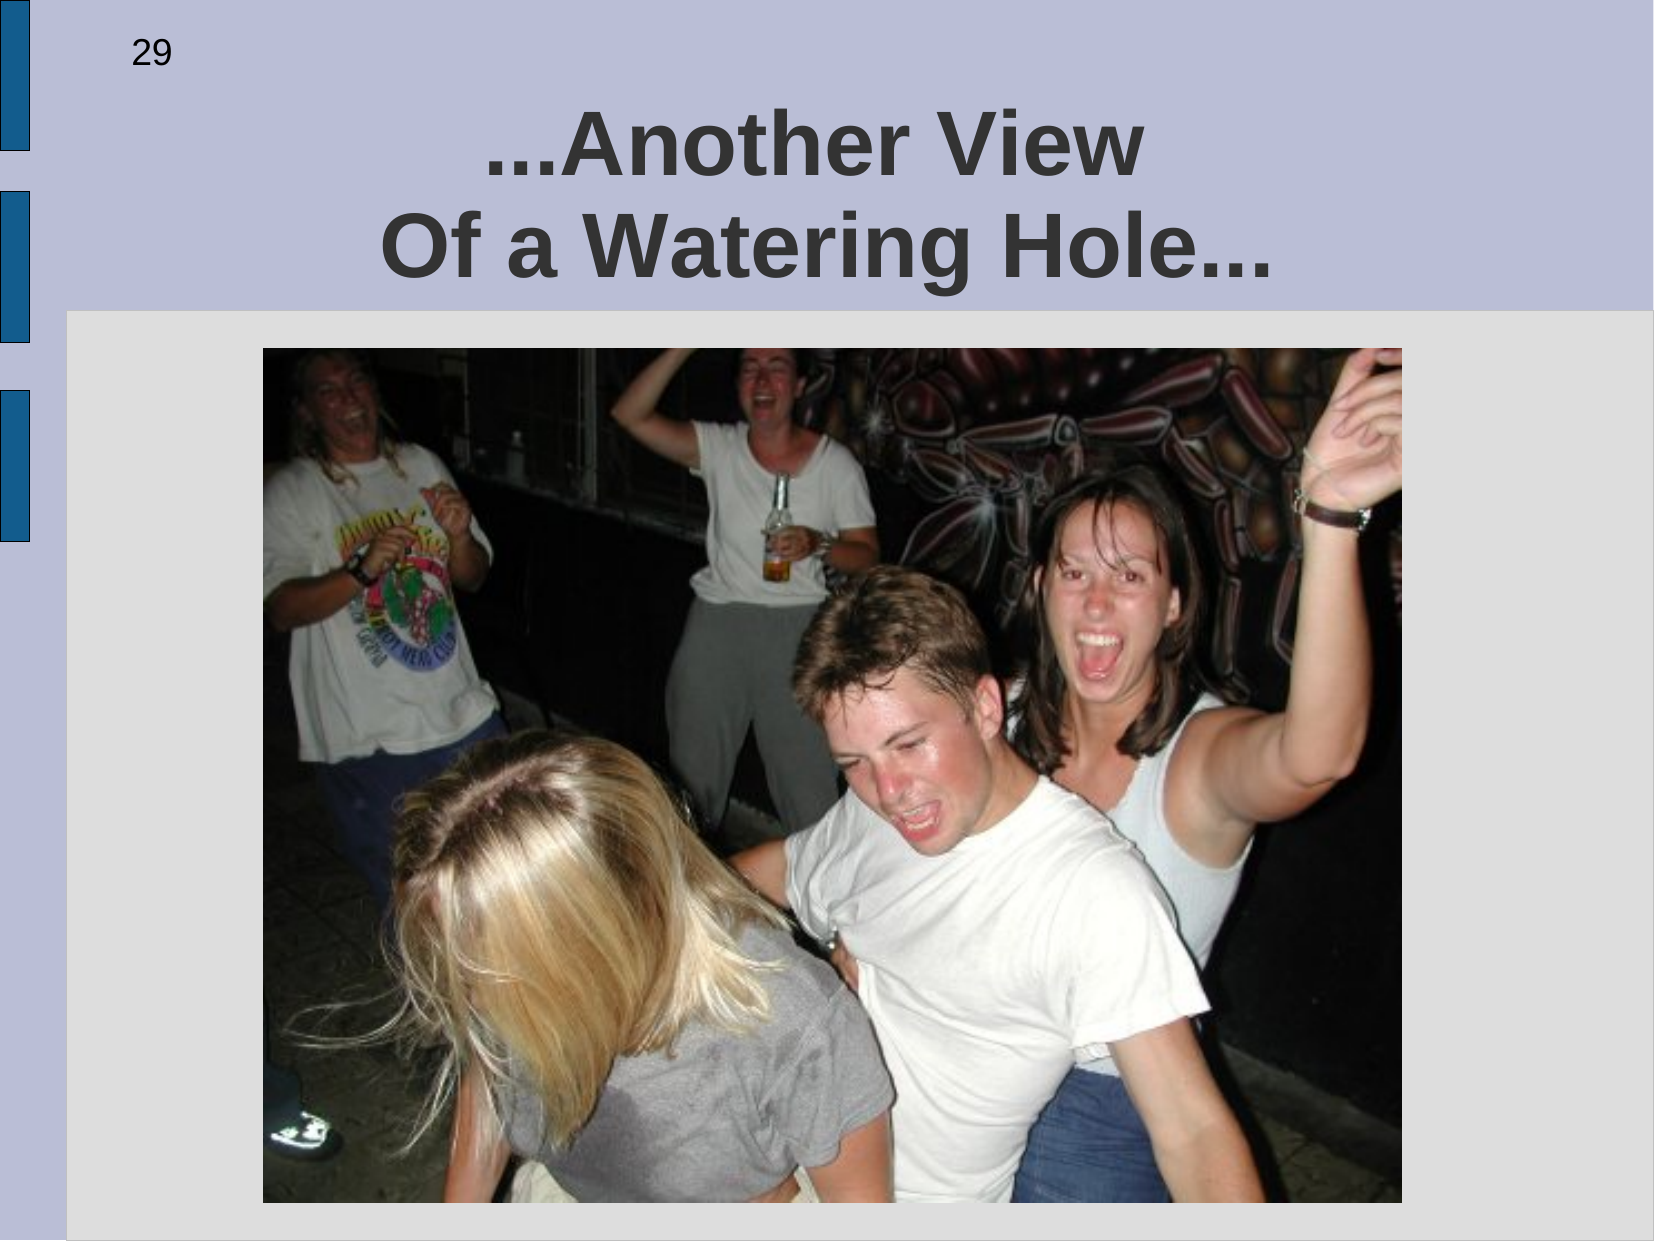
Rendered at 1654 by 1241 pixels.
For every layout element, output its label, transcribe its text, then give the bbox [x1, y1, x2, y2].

title ...Another View Of a Watering Hole... [121, 87, 1534, 302]
text_box <number> [155, 23, 279, 97]
picture [263, 348, 1402, 1203]
